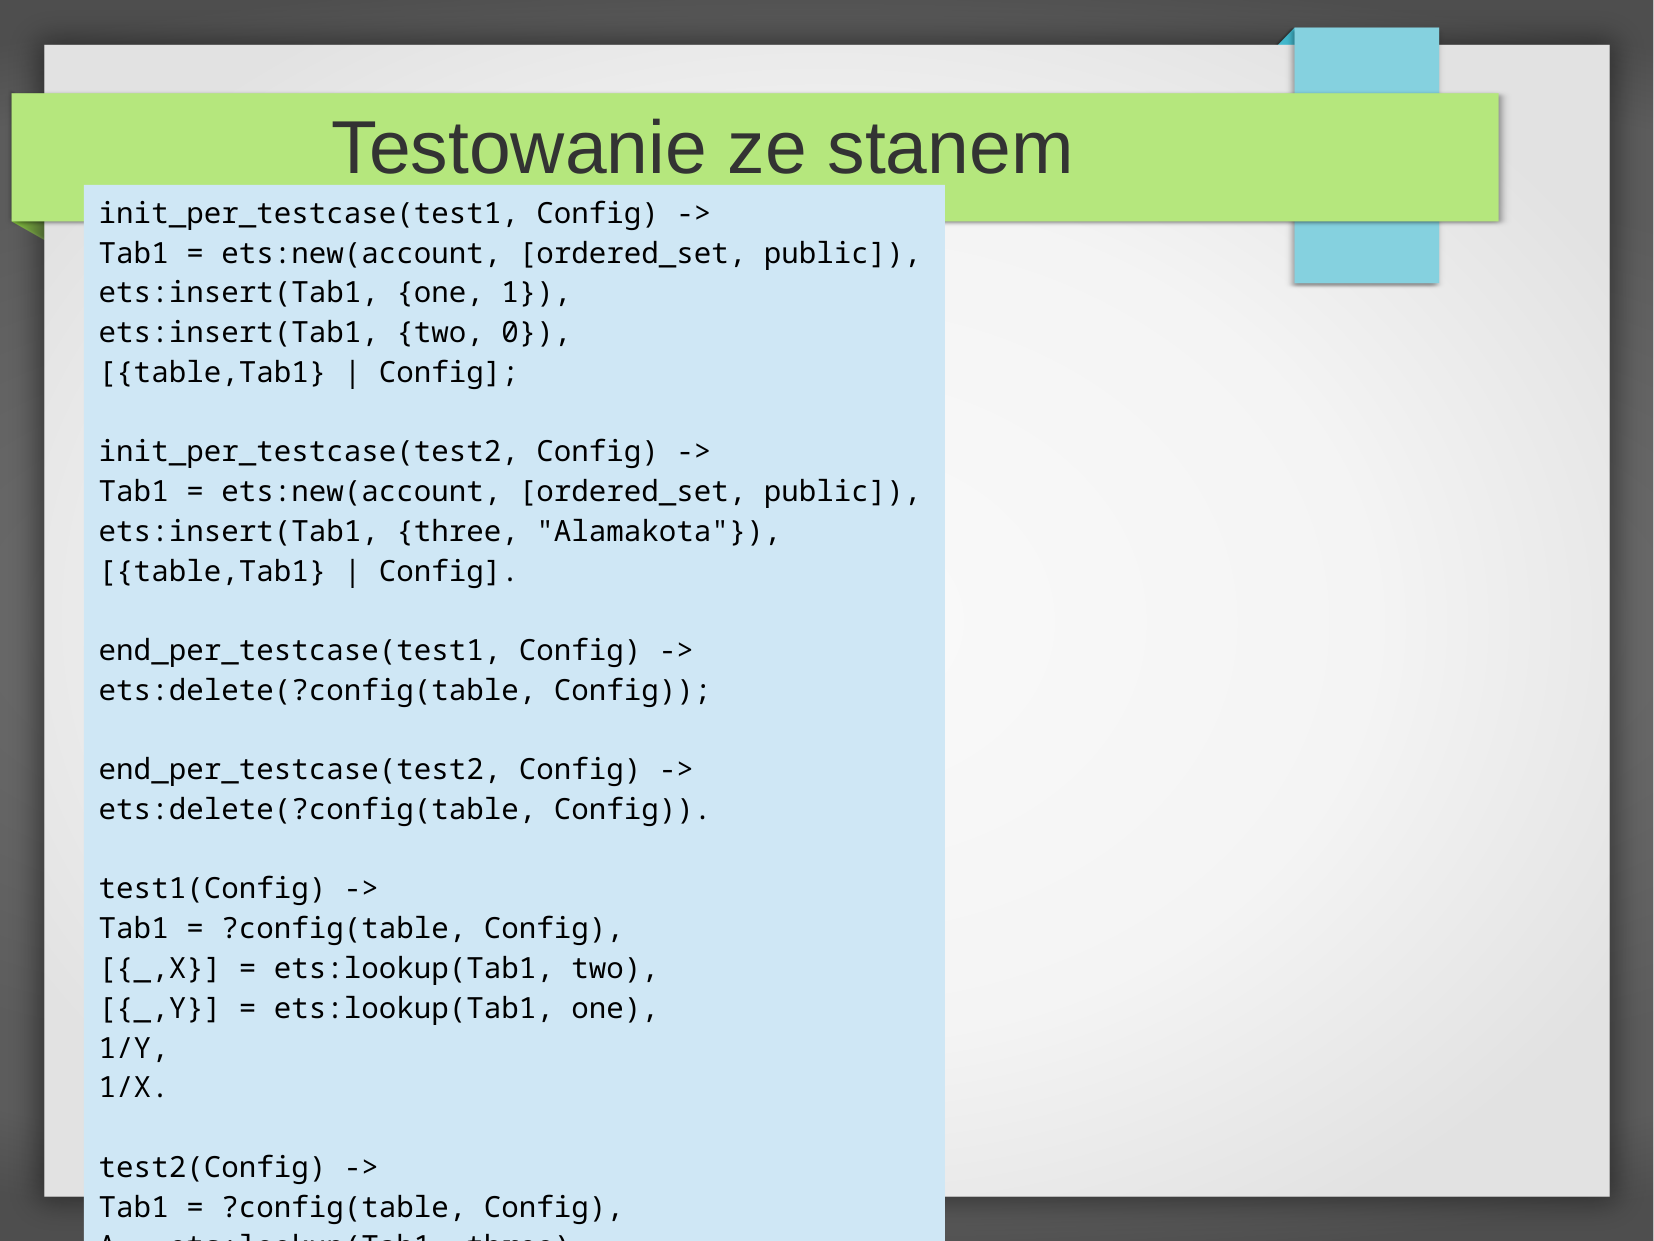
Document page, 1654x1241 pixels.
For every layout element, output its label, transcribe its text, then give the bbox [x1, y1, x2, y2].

text_box init_per_testcase(test1, Config) -> Tab1 = ets:new(account, [ordered_set, public]), ets:insert(Tab1, {one, 1}), ets:insert(Tab1, {two, 0}), [{table,Tab1} | Config]; init_per_testcase(test2, Config) -> Tab1 = ets:new(account, [ordered_set, public]), ets:insert(Tab1, {three, "Alamakota"}), [{table,Tab1} | Config]. end_per_testcase(test1, Config) -> ets:delete(?config(table, Config)); end_per_testcase(test2, Config) -> ets:delete(?config(table, Config)). test1(Config) -> Tab1 = ?config(table, Config), [{_,X}] = ets:lookup(Tab1, two), [{_,Y}] = ets:lookup(Tab1, one), 1/Y, 1/X. test2(Config) -> Tab1 = ?config(table, Config), A = ets:lookup(Tab1, three), [{_,X}] = A, io:format(X). [83, 184, 945, 1193]
title Testowanie ze stanem [0, 94, 1430, 201]
picture [0, 0, 1654, 1241]
picture [0, 201, 83, 1241]
